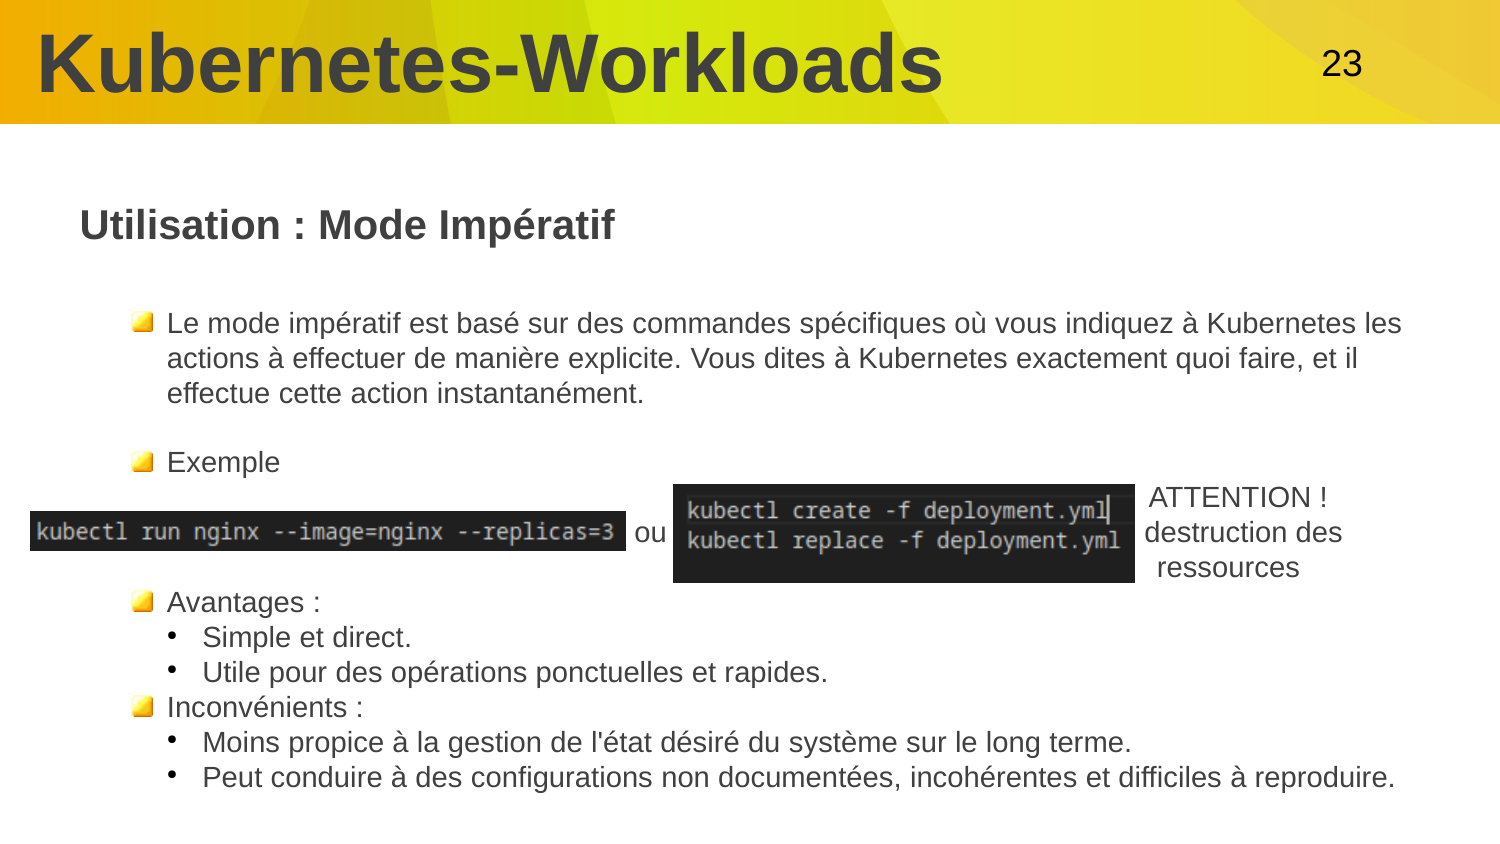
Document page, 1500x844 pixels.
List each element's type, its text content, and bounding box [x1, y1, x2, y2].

text_box <numéro> [1306, 35, 1500, 106]
text_box Kubernetes-Workloads [0, 0, 1498, 130]
text_box Le mode impératif est basé sur des commandes spécifiques où vous indiquez à Kubernetes les actions à effectuer de manière explicite. Vous dites à Kubernetes exactement quoi faire, et il effectue cette action instantanément. Exemple ATTENTION ! ou destruction des ressources Avantages : Simple et direct. Utile pour des opérations ponctuelles et rapides. Inconvénients : Moins propice à la gestion de l'état désiré du système sur le long terme. Peut conduire à des configurations non documentées, incohérentes et difficiles à reproduire. [66, 296, 1460, 520]
text_box Utilisation : Mode Impératif [64, 185, 1459, 261]
picture [0, 106, 1500, 844]
